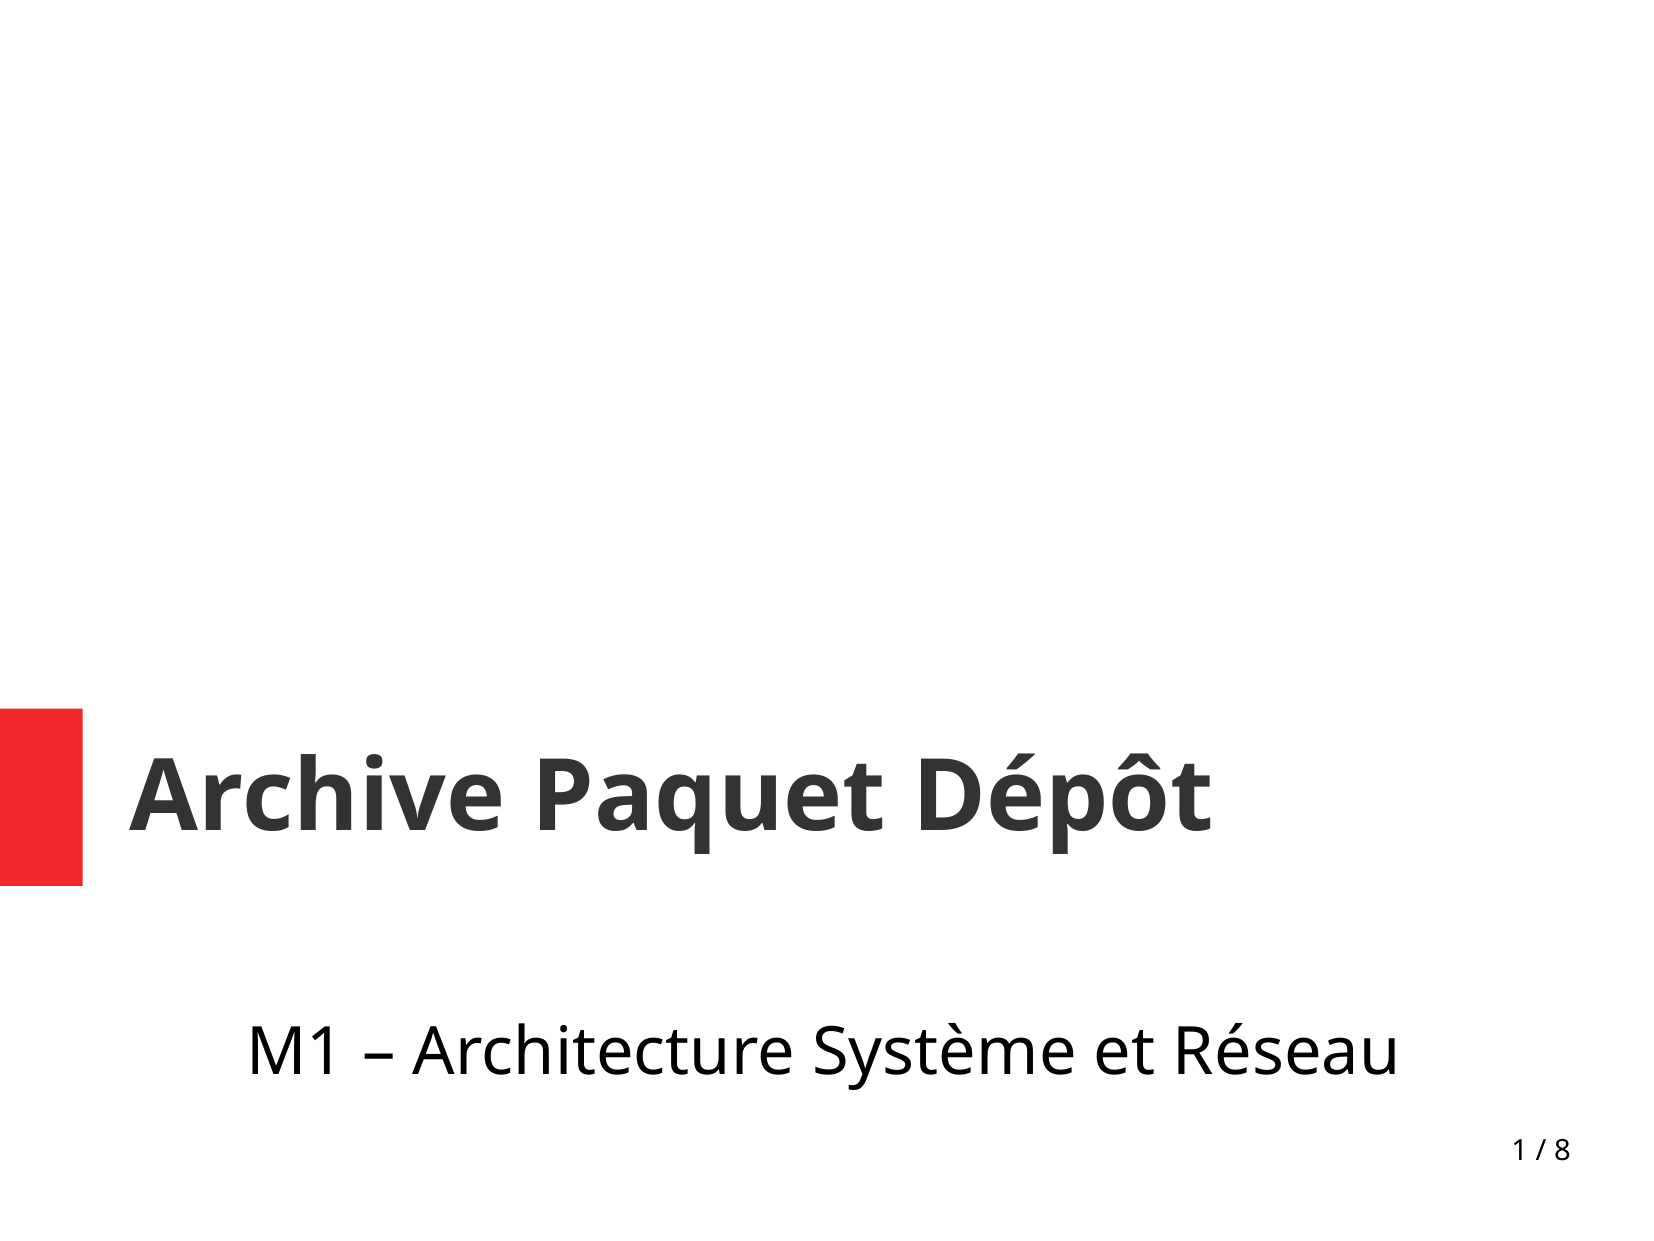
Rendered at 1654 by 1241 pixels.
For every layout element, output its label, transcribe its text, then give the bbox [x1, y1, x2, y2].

subtitle M1 – Architecture Système et Réseau [129, 968, 1536, 1130]
title Archive Paquet Dépôt [129, 673, 1536, 910]
